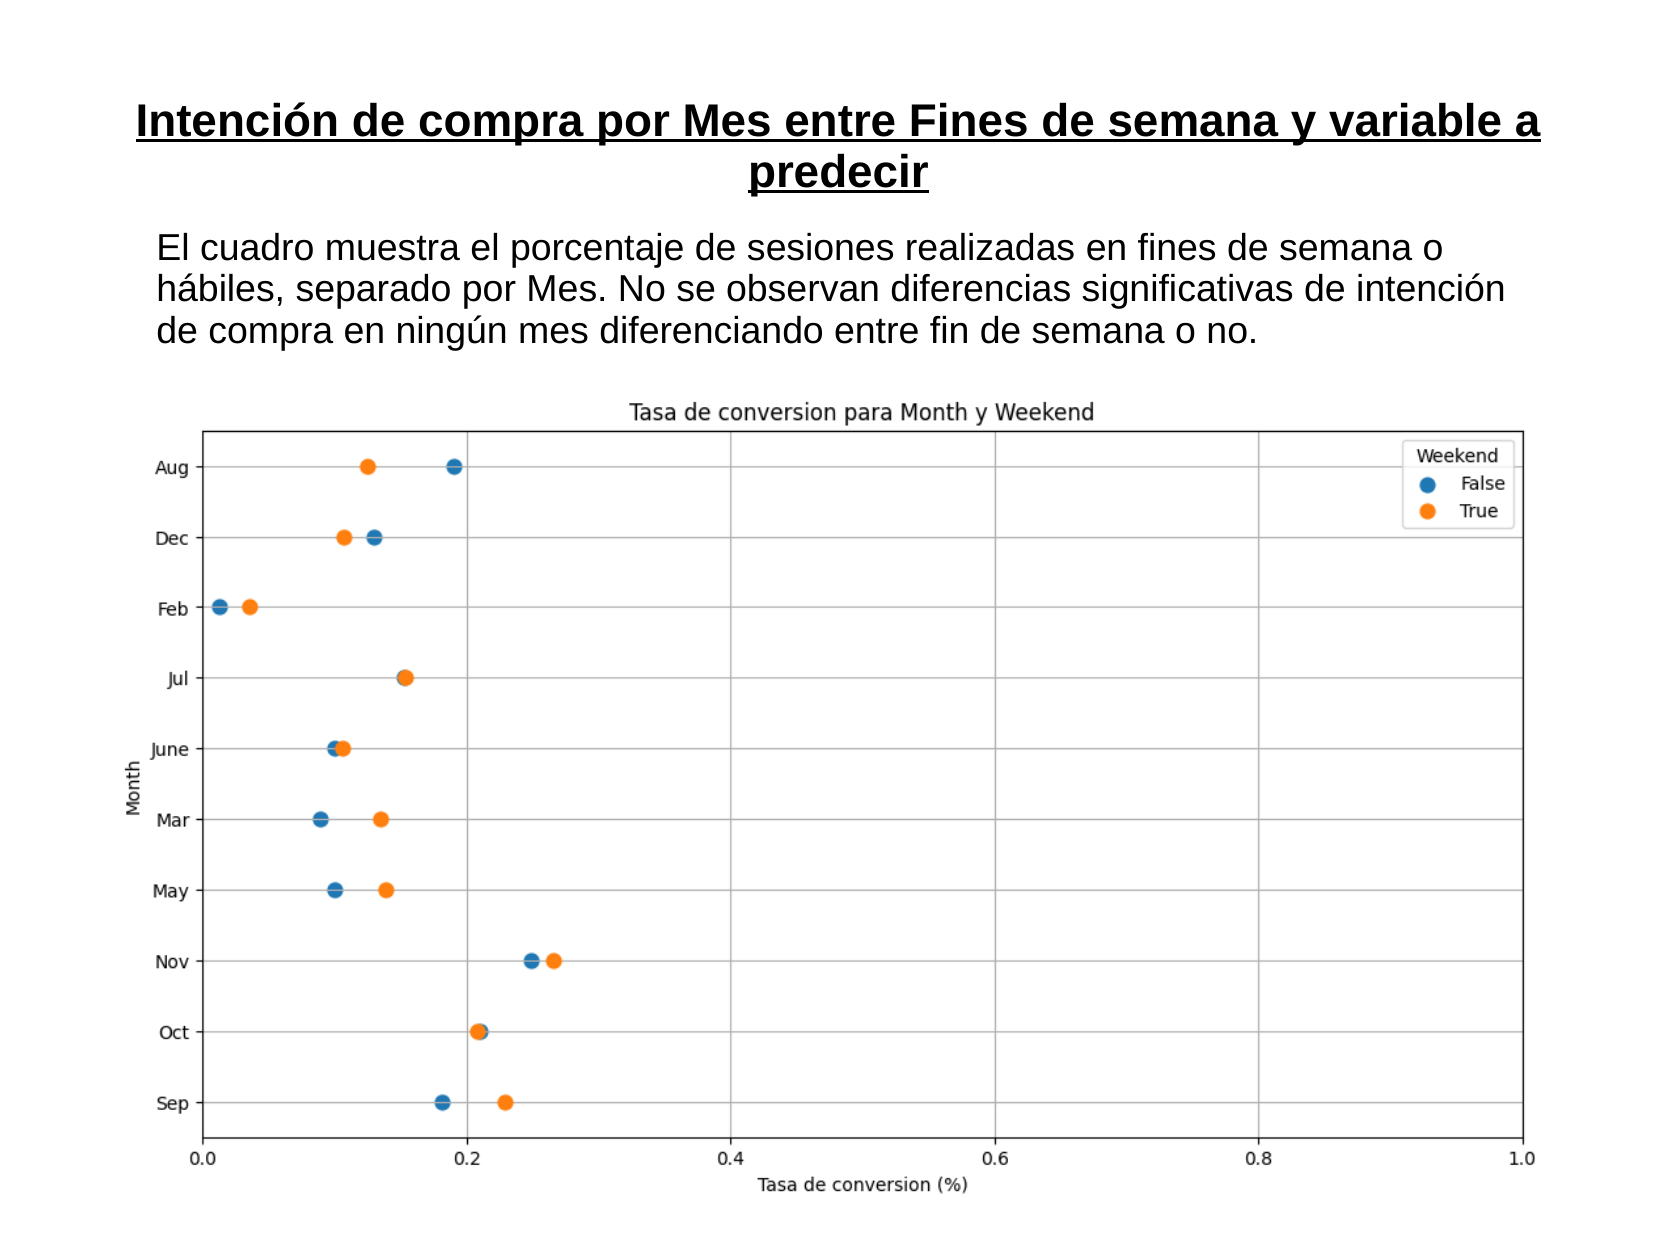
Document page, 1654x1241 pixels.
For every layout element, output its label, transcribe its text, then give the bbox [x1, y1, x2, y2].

text_box El cuadro muestra el porcentaje de sesiones realizadas en fines de semana o hábiles, separado por Mes. No se observan diferencias significativas de intención de compra en ningún mes diferenciando entre fin de semana o no. [141, 218, 1524, 360]
picture [112, 389, 1549, 1207]
text_box Intención de compra por Mes entre Fines de semana y variable a predecir [59, 87, 1619, 206]
